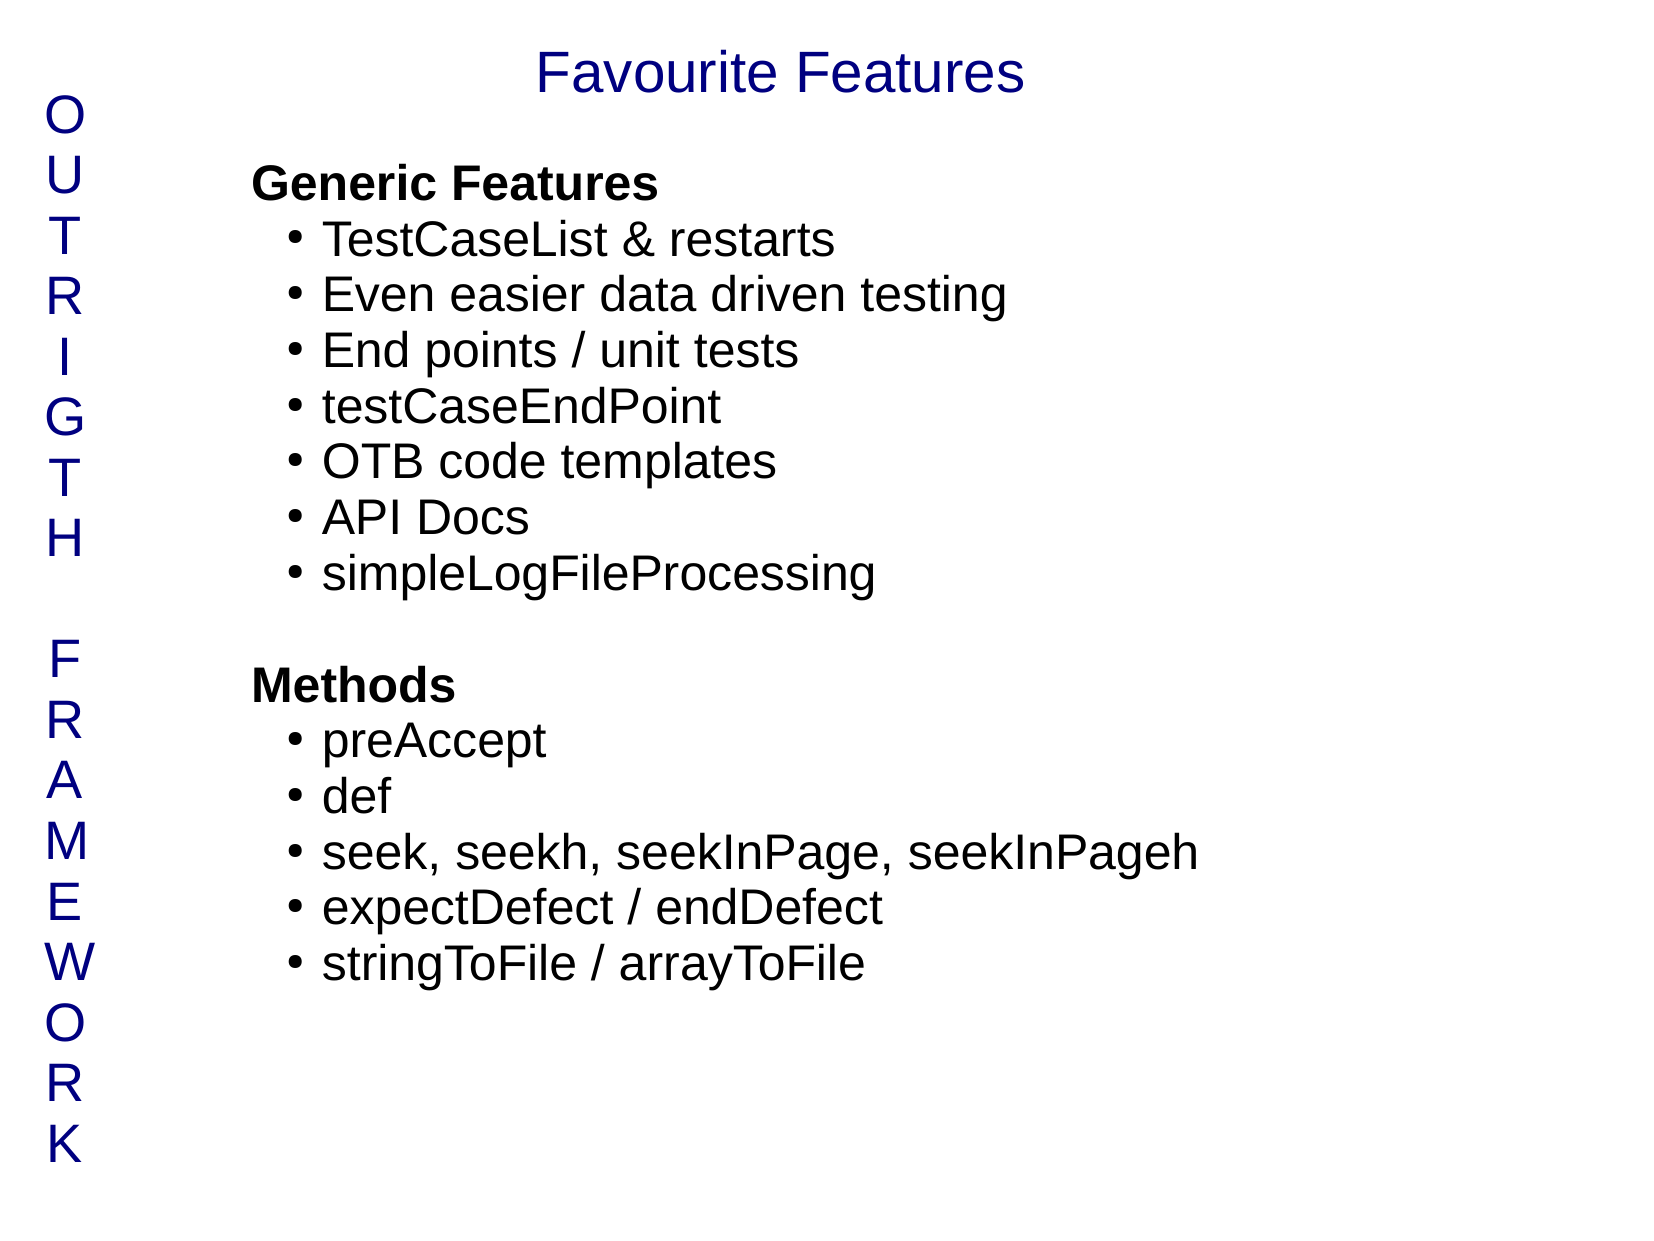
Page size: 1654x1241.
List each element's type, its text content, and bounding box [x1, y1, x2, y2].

text_box Favourite Features [520, 32, 1041, 113]
text_box OUTRIGTH FRAMEWORK [29, 76, 101, 1182]
text_box Generic Features TestCaseList & restarts Even easier data driven testing End points / unit tests testCaseEndPoint OTB code templates API Docs simpleLogFileProcessing Methods preAccept def seek, seekh, seekInPage, seekInPageh expectDefect / endDefect stringToFile / arrayToFile [236, 147, 1406, 1241]
